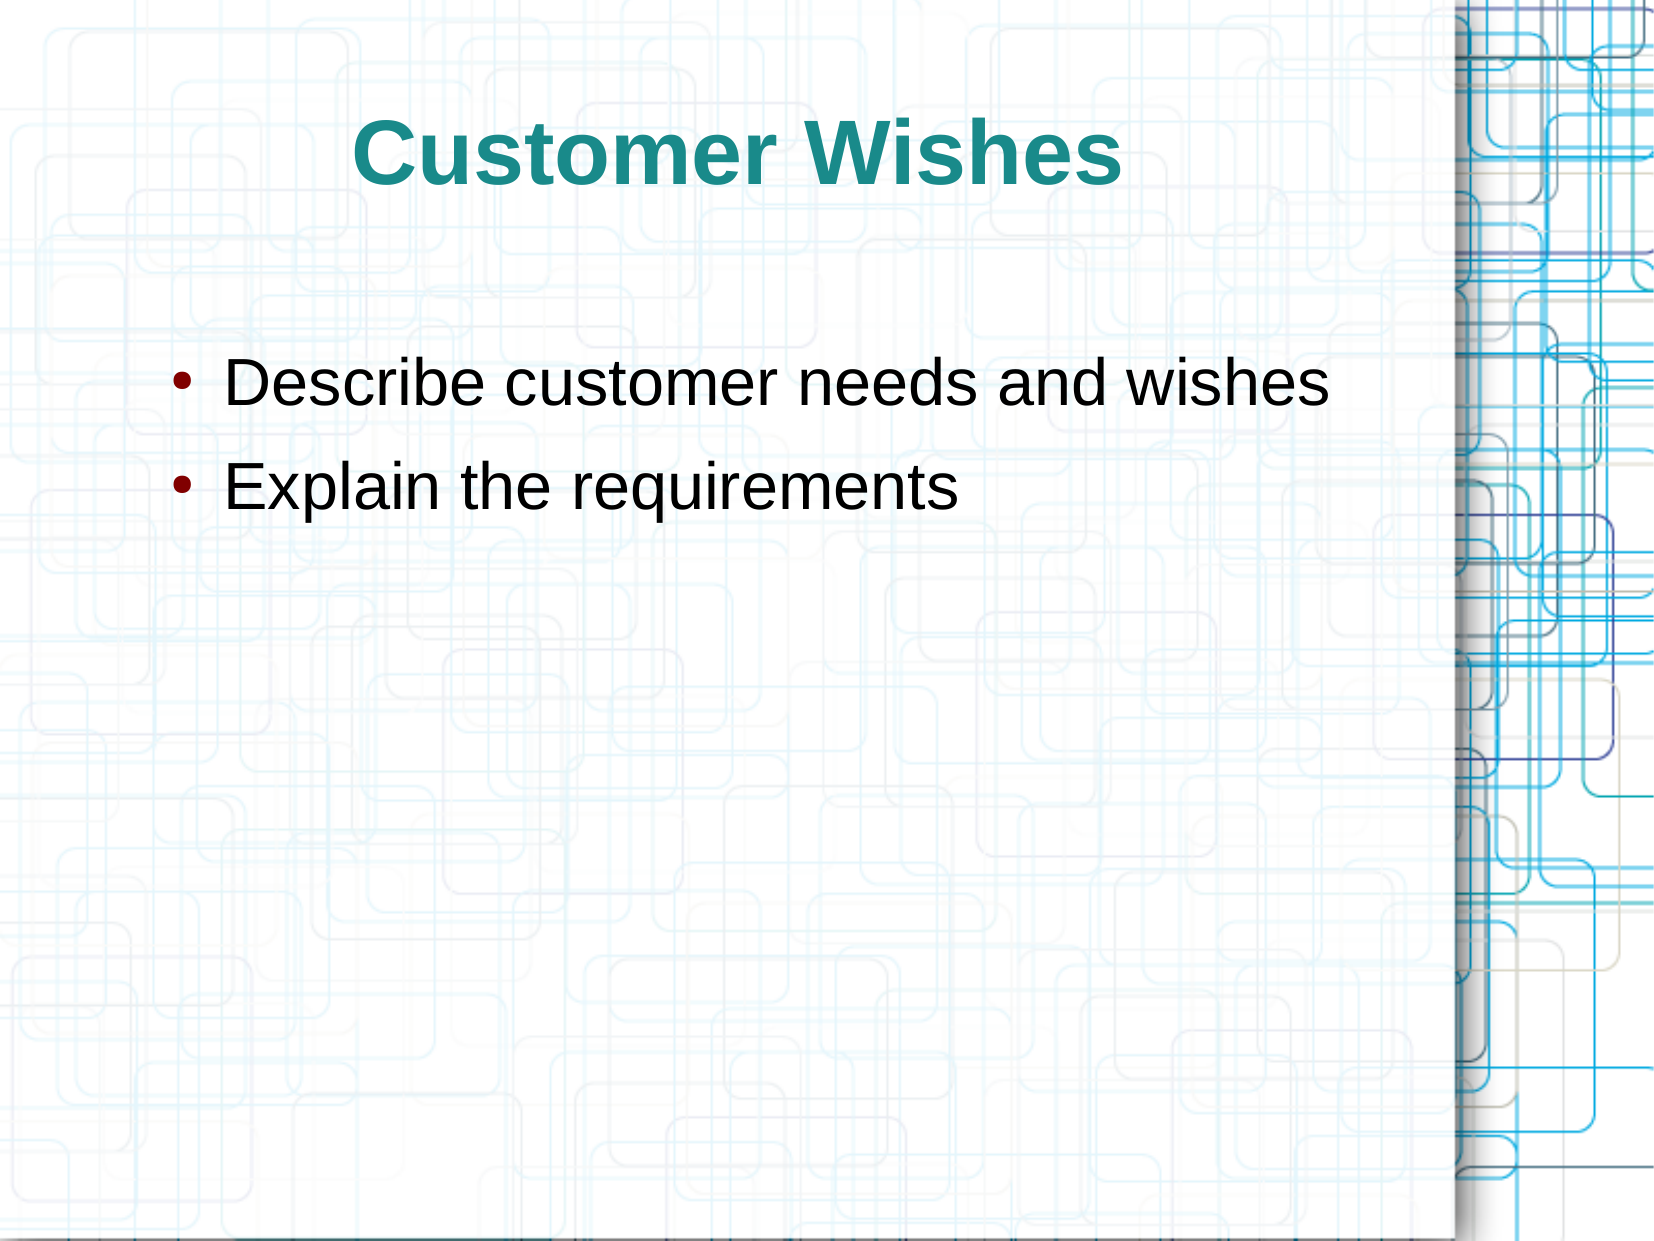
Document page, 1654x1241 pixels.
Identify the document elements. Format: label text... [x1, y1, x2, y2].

title Customer Wishes [59, 49, 1418, 257]
list Describe customer needs and wishes Explain the requirements [152, 344, 1534, 1127]
picture [0, 0, 1654, 1241]
